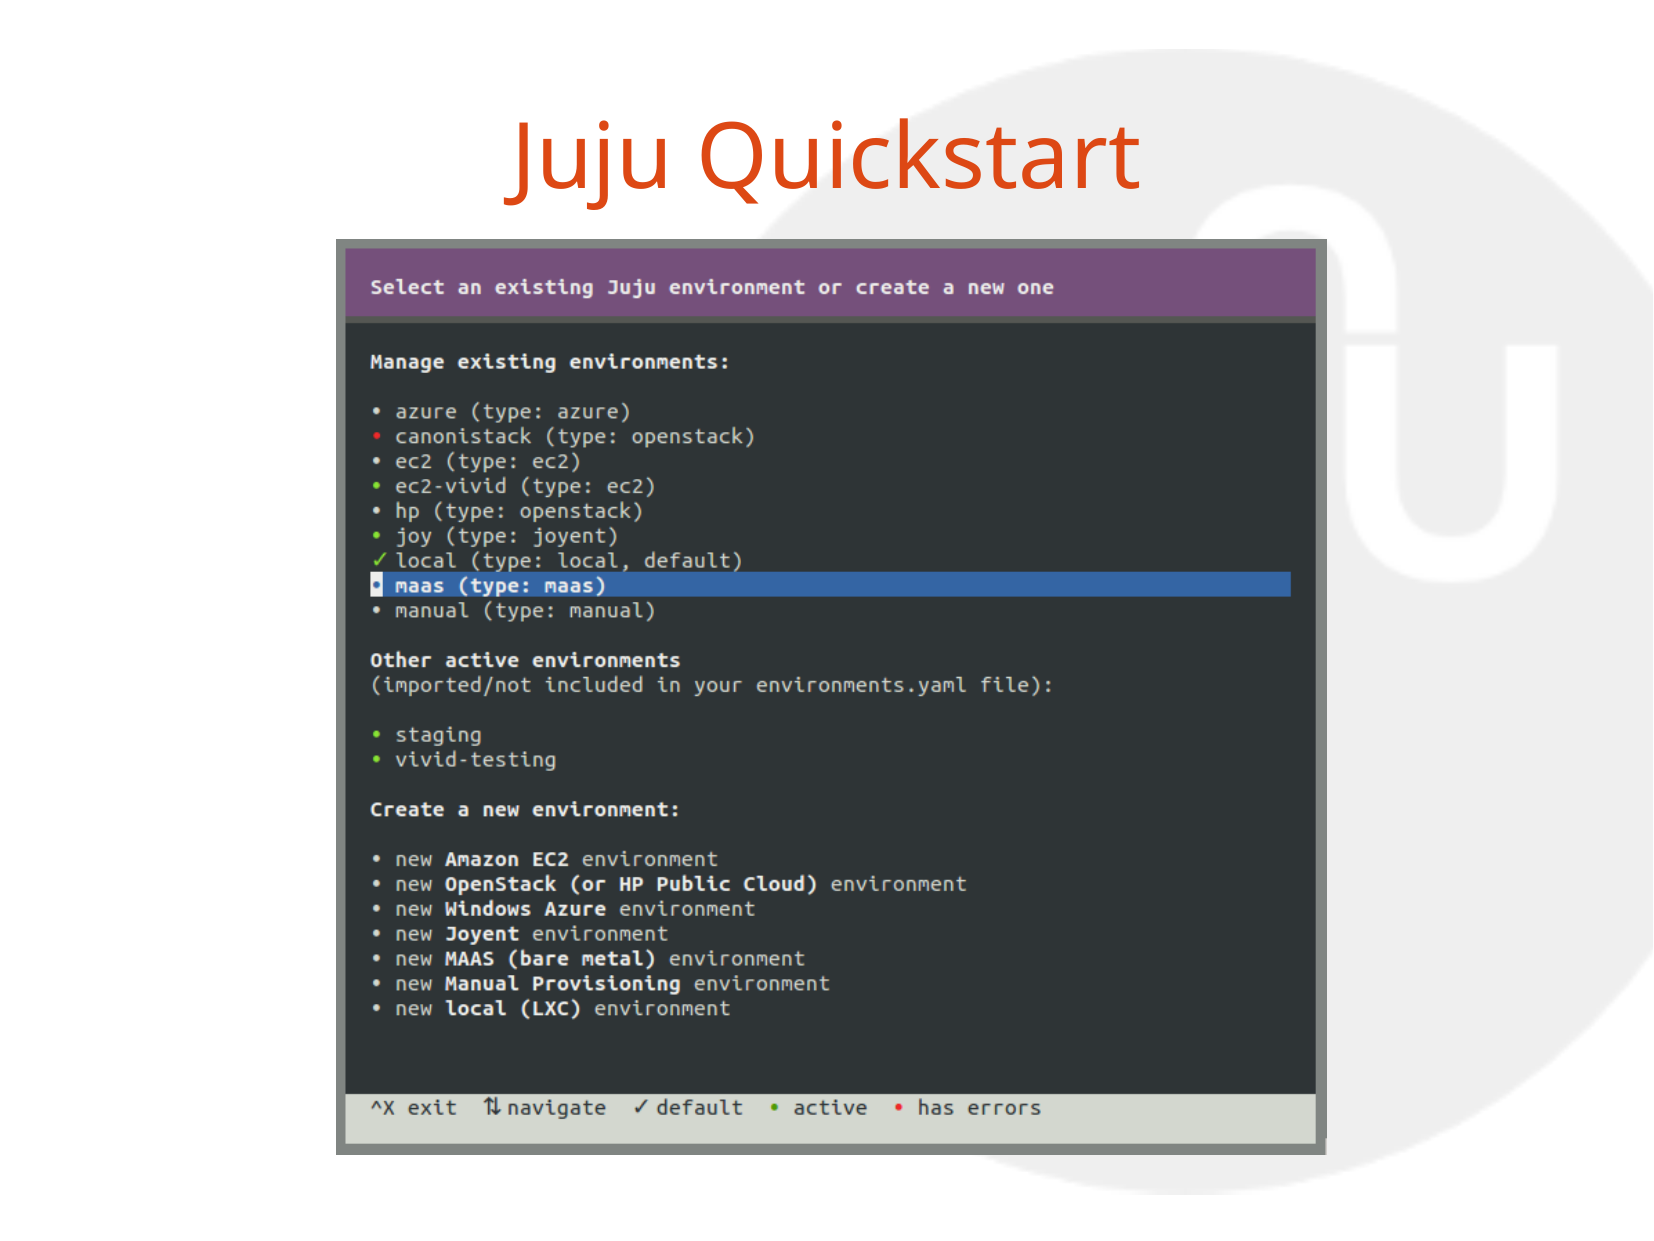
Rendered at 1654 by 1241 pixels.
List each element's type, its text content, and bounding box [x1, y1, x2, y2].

title Juju Quickstart [82, 49, 1571, 257]
picture [336, 49, 1654, 1195]
